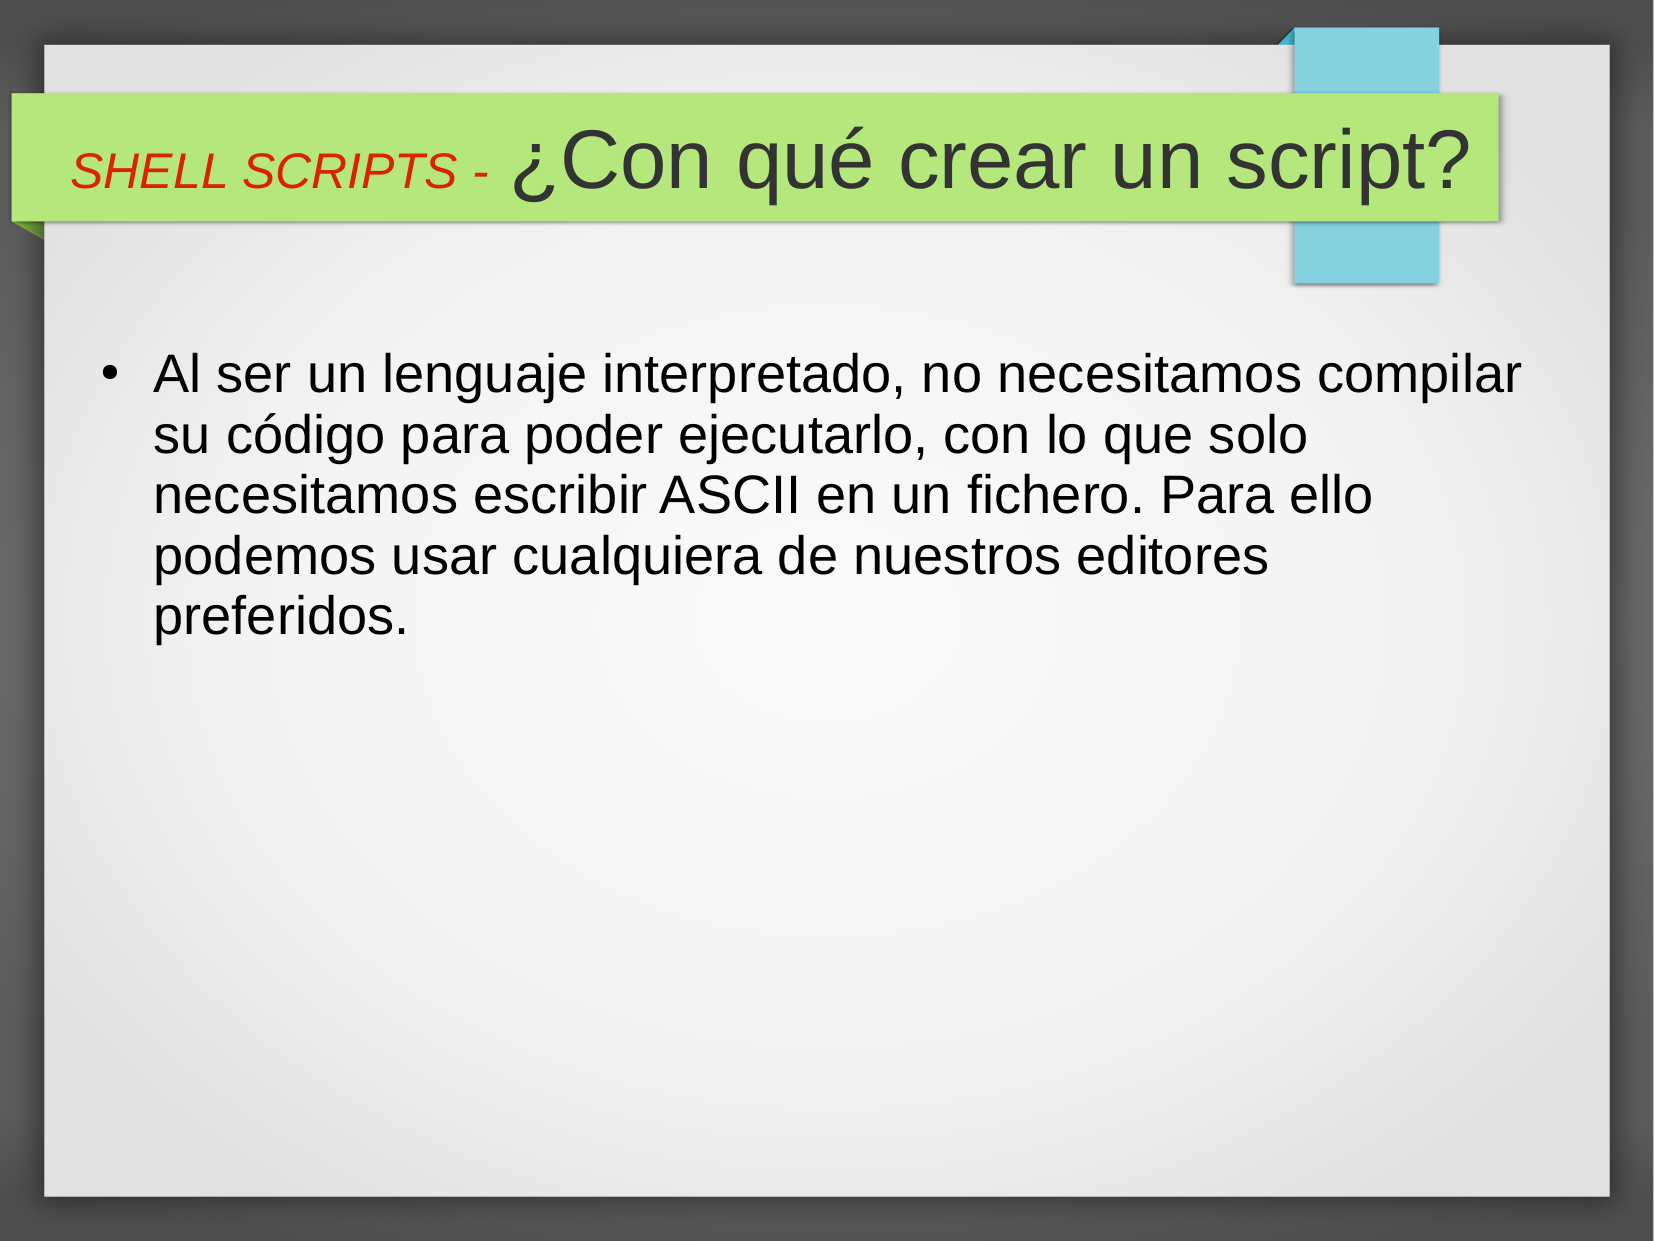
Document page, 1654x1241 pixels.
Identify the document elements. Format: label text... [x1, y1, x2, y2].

picture [0, 0, 1654, 1241]
list Al ser un lenguaje interpretado, no necesitamos compilar su código para poder ejecutarlo, con lo que solo necesitamos escribir ASCII en un fichero. Para ello podemos usar cualquiera de nuestros editores preferidos. [82, 343, 1538, 1063]
title SHELL SCRIPTS - ¿Con qué crear un script? [70, 106, 1489, 213]
